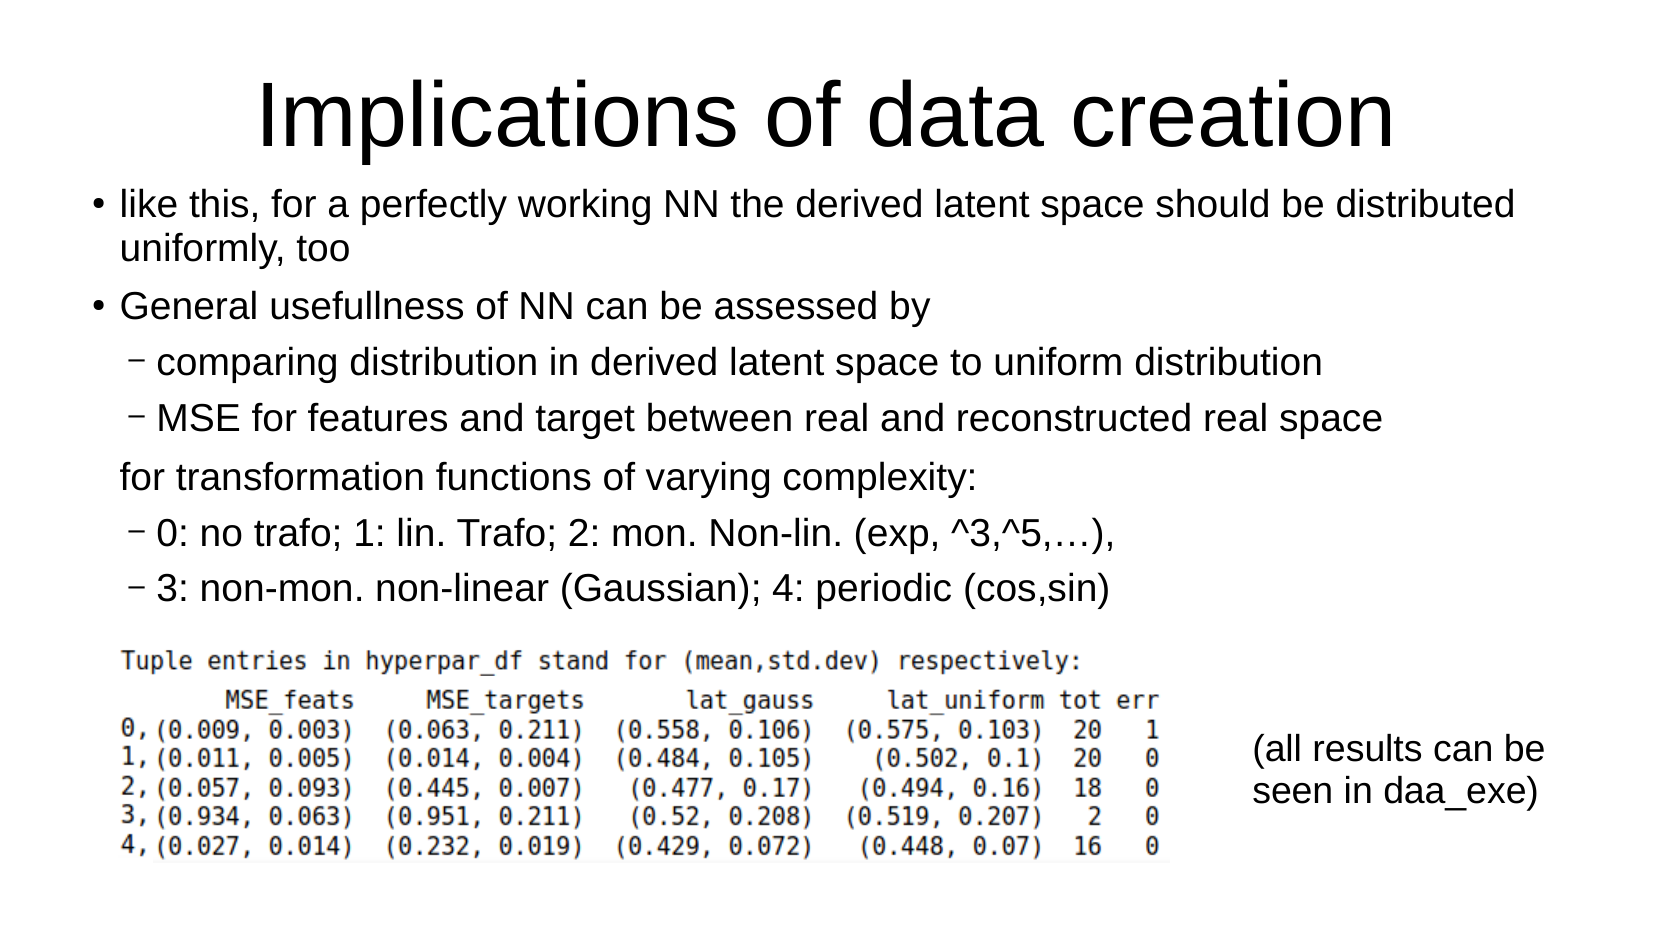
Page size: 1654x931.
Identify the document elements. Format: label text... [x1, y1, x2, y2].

picture [118, 641, 1083, 676]
picture [118, 710, 147, 858]
text_box (all results can be seen in daa_exe) [1237, 720, 1571, 820]
title Implications of data creation [82, 37, 1571, 182]
list like this, for a perfectly working NN the derived latent space should be distributed uniformly, too General usefullness of NN can be assessed by comparing distribution in derived latent space to uniform distribution MSE for features and target between real and reconstructed real space for transformation functions of varying complexity: 0: no trafo; 1: lin. Trafo; 2: mon. Non-lin. (exp, ^3,^5,…), 3: non-mon. non-linear (Gaussian); 4: periodic (cos,sin) [82, 182, 1583, 615]
picture [153, 687, 1170, 863]
